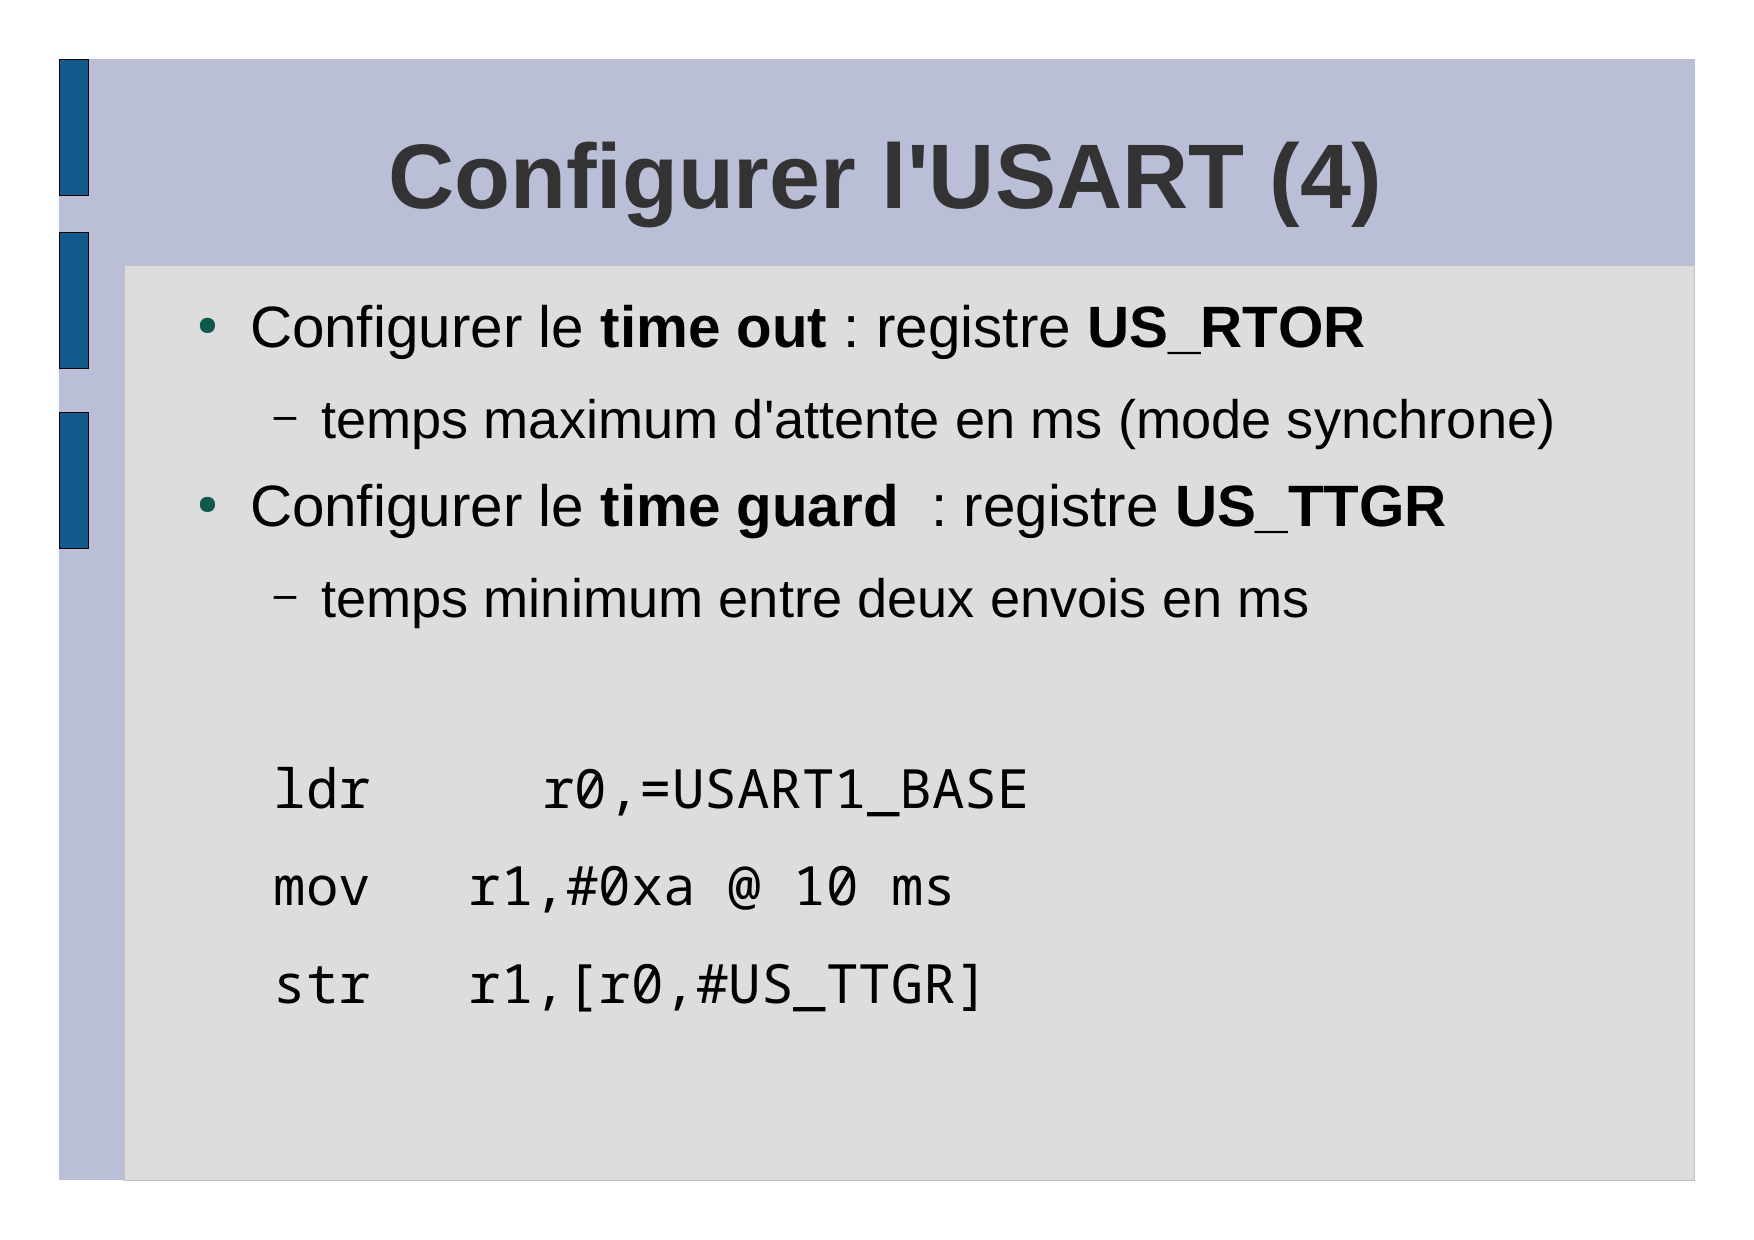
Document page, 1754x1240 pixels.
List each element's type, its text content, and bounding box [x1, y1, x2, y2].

title Configurer l'USART (4) [118, 88, 1654, 266]
list Configurer le time out : registre US_RTOR temps maximum d'attente en ms (mode synchrone) Configurer le time guard : registre US_TTGR temps minimum entre deux envois en ms ldr r0,=USART1_BASE mov r1,#0xa @ 10 ms str r1,[r0,#US_TTGR] [179, 295, 1577, 1093]
